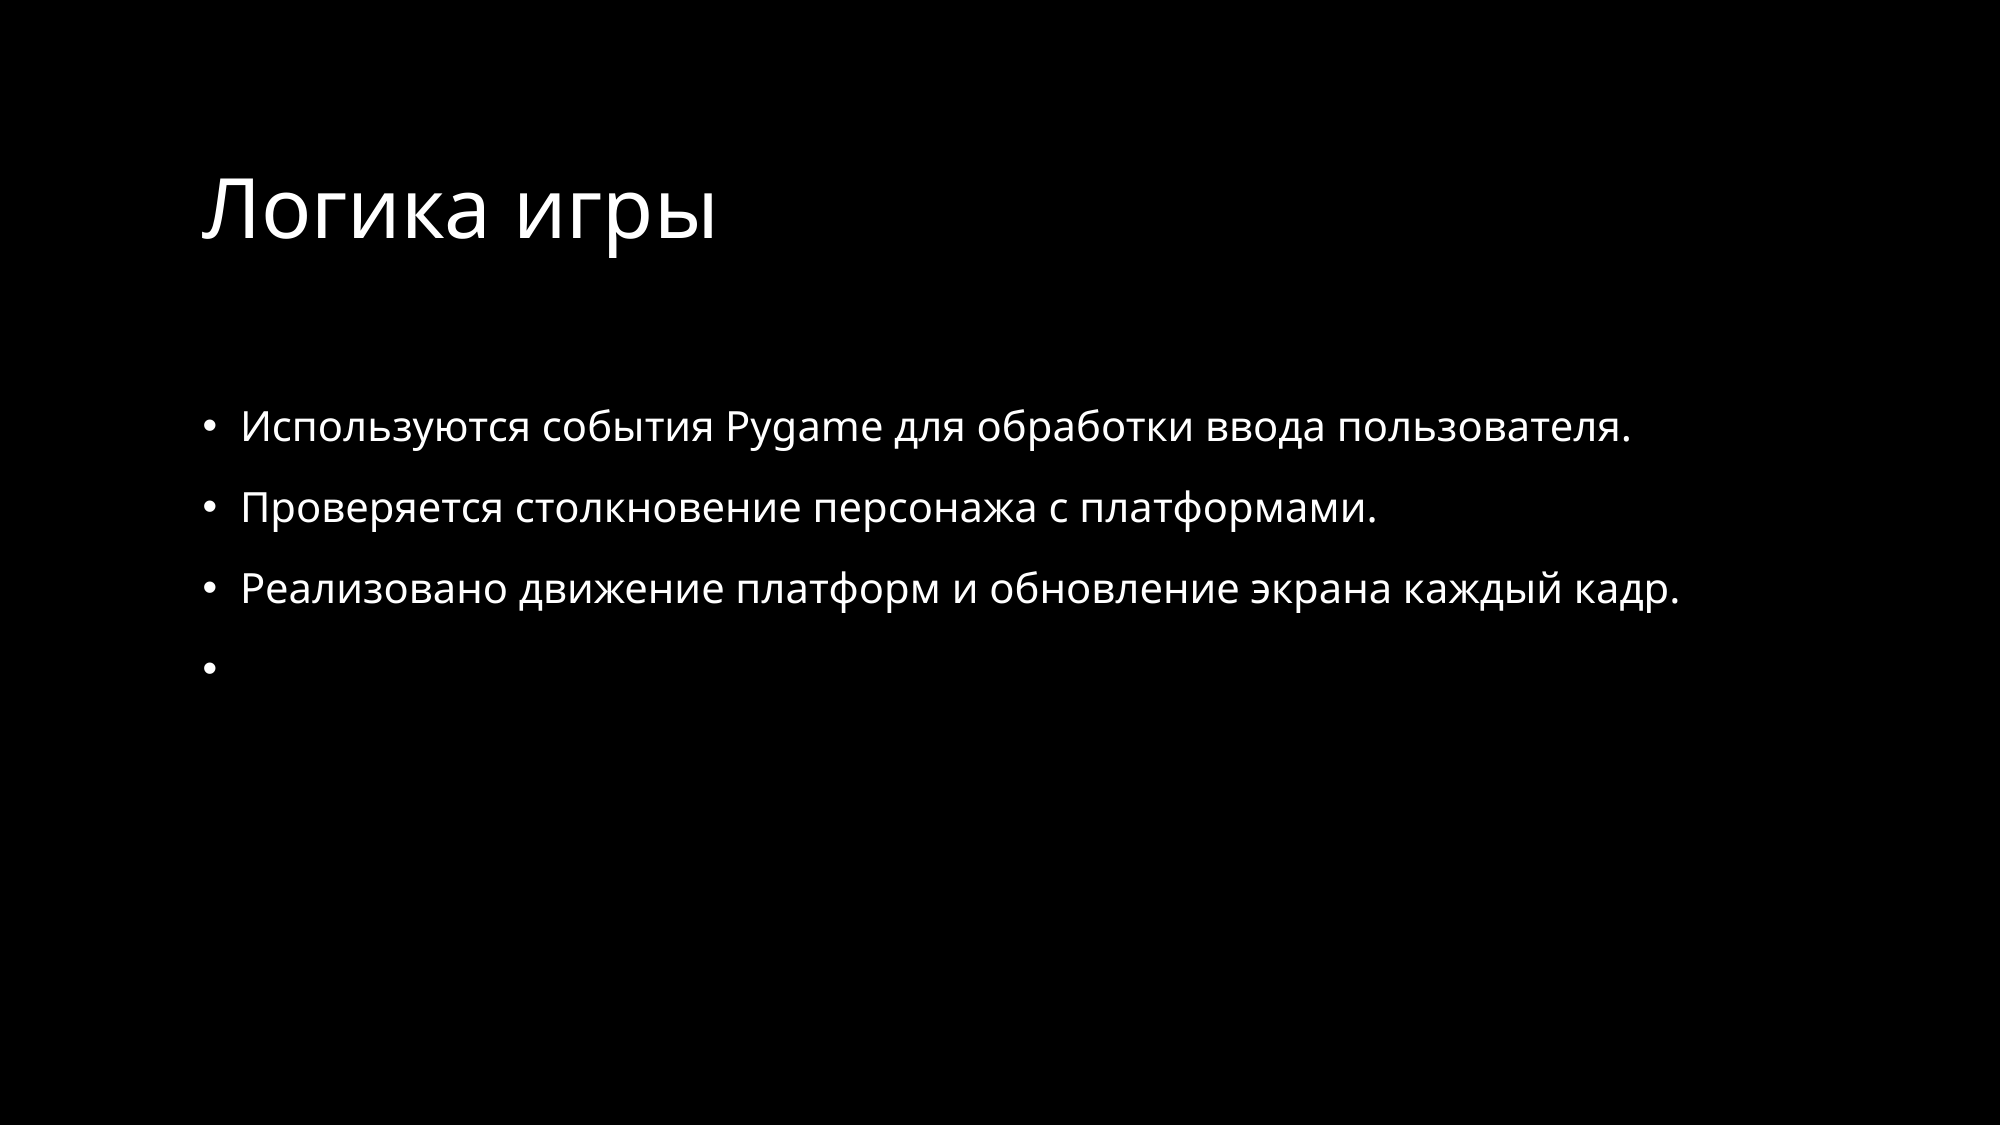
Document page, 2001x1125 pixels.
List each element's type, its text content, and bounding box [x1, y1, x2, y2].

title Логика игры [187, 143, 1813, 367]
list Используются события Pygame для обработки ввода пользователя. Проверяется столкновение персонажа с платформами. Реализовано движение платформ и обновление экрана каждый кадр. [187, 382, 1813, 968]
